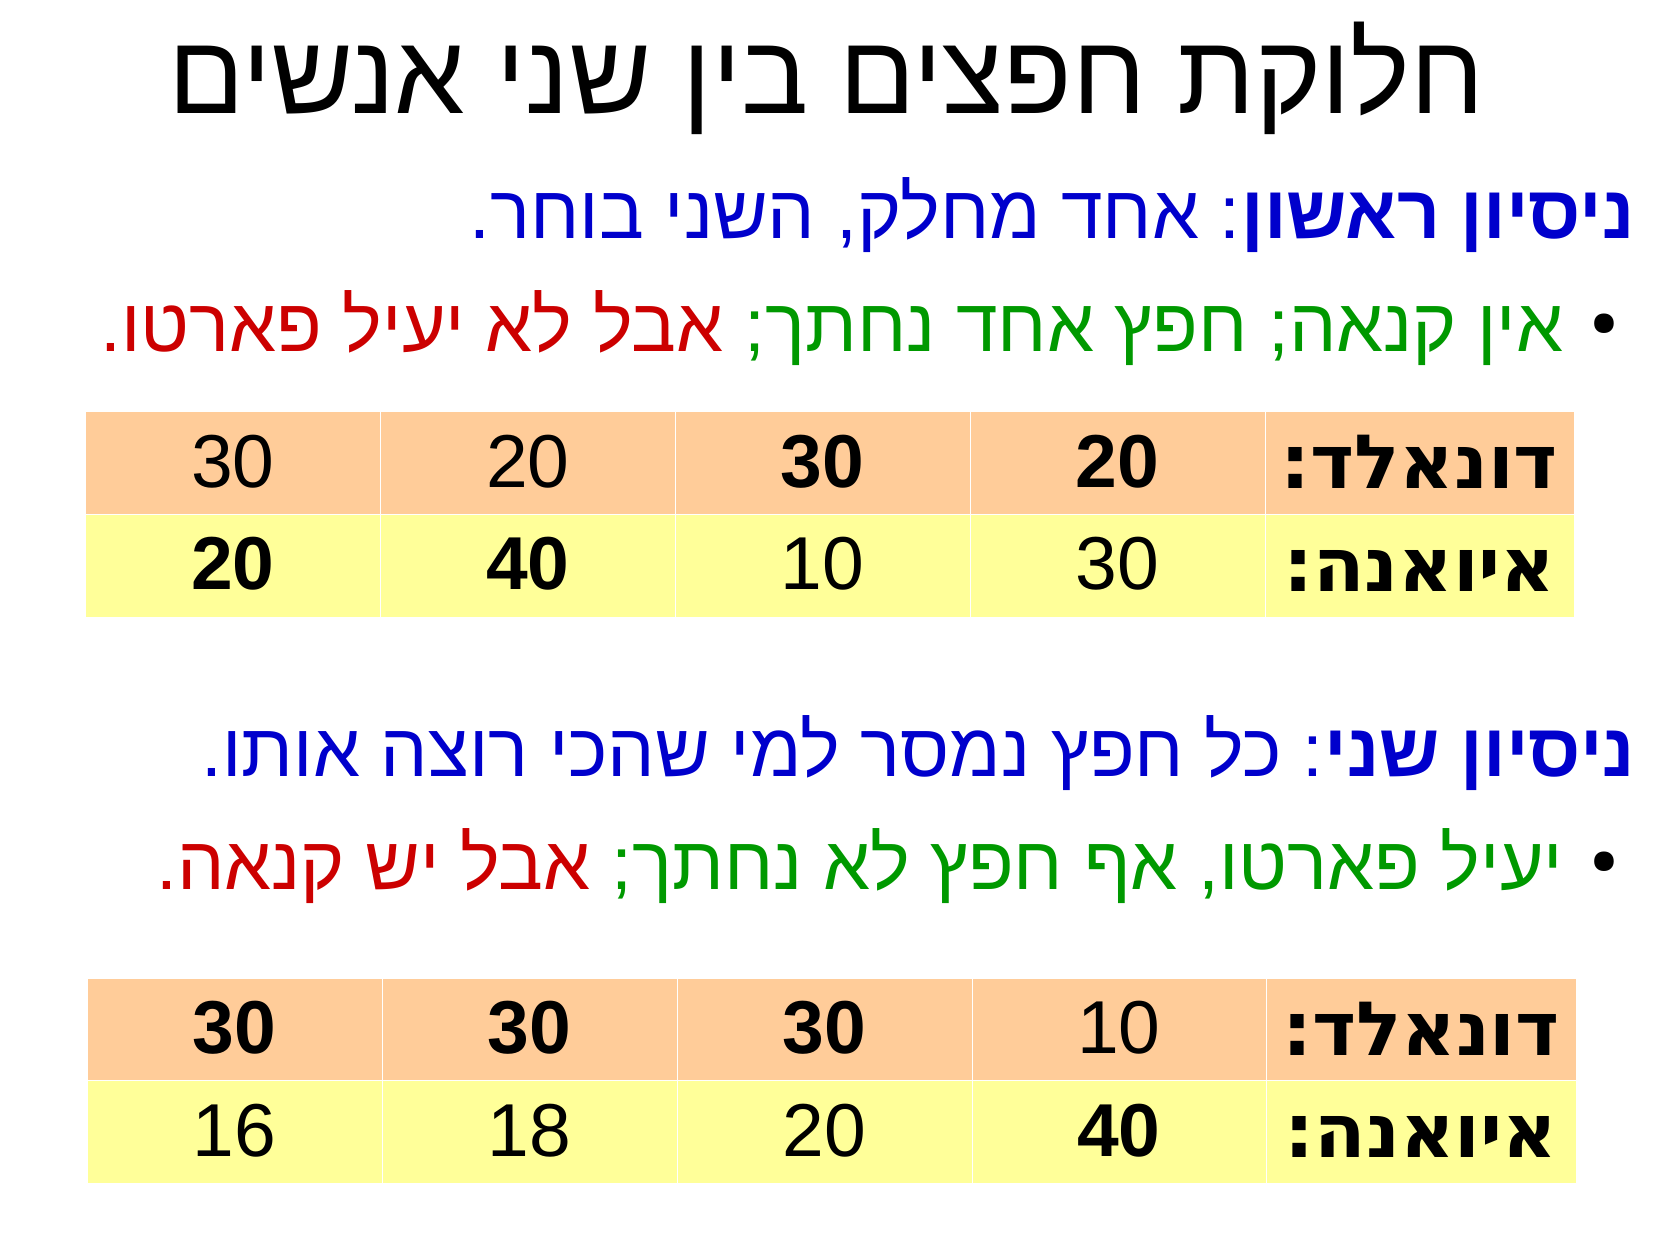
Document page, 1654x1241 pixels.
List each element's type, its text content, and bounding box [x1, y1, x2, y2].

table_cell איואנה: [1266, 515, 1574, 617]
table_header 30 [86, 412, 380, 514]
table_cell 18 [383, 1081, 677, 1183]
title חלוקת חפצים בין שני אנשים [0, 0, 1654, 151]
table_cell 40 [973, 1081, 1266, 1183]
table_cell 10 [676, 515, 970, 617]
table_header דונאלד: [1267, 979, 1576, 1080]
table_cell 40 [381, 515, 675, 617]
table_header 20 [971, 412, 1265, 514]
table_cell 20 [86, 515, 380, 617]
table_header 30 [678, 979, 972, 1080]
table_cell איואנה: [1267, 1081, 1576, 1183]
table_cell 16 [88, 1081, 382, 1183]
table_header 30 [88, 979, 382, 1080]
table_header 20 [381, 412, 675, 514]
table_header 30 [676, 412, 970, 514]
list ניסיון ראשון: אחד מחלק, השני בוחר. אין קנאה; חפץ אחד נחתך; אבל לא יעיל פארטו. ניסיון שני: כל חפץ נמסר למי שהכי רוצה אותו. יעיל פארטו, אף חפץ לא נחתך; אבל יש קנאה. [15, 170, 1636, 1216]
table_cell 20 [678, 1081, 972, 1183]
table_header 30 [383, 979, 677, 1080]
table_header 10 [973, 979, 1266, 1080]
table_header דונאלד: [1266, 412, 1574, 514]
table_cell 30 [971, 515, 1265, 617]
